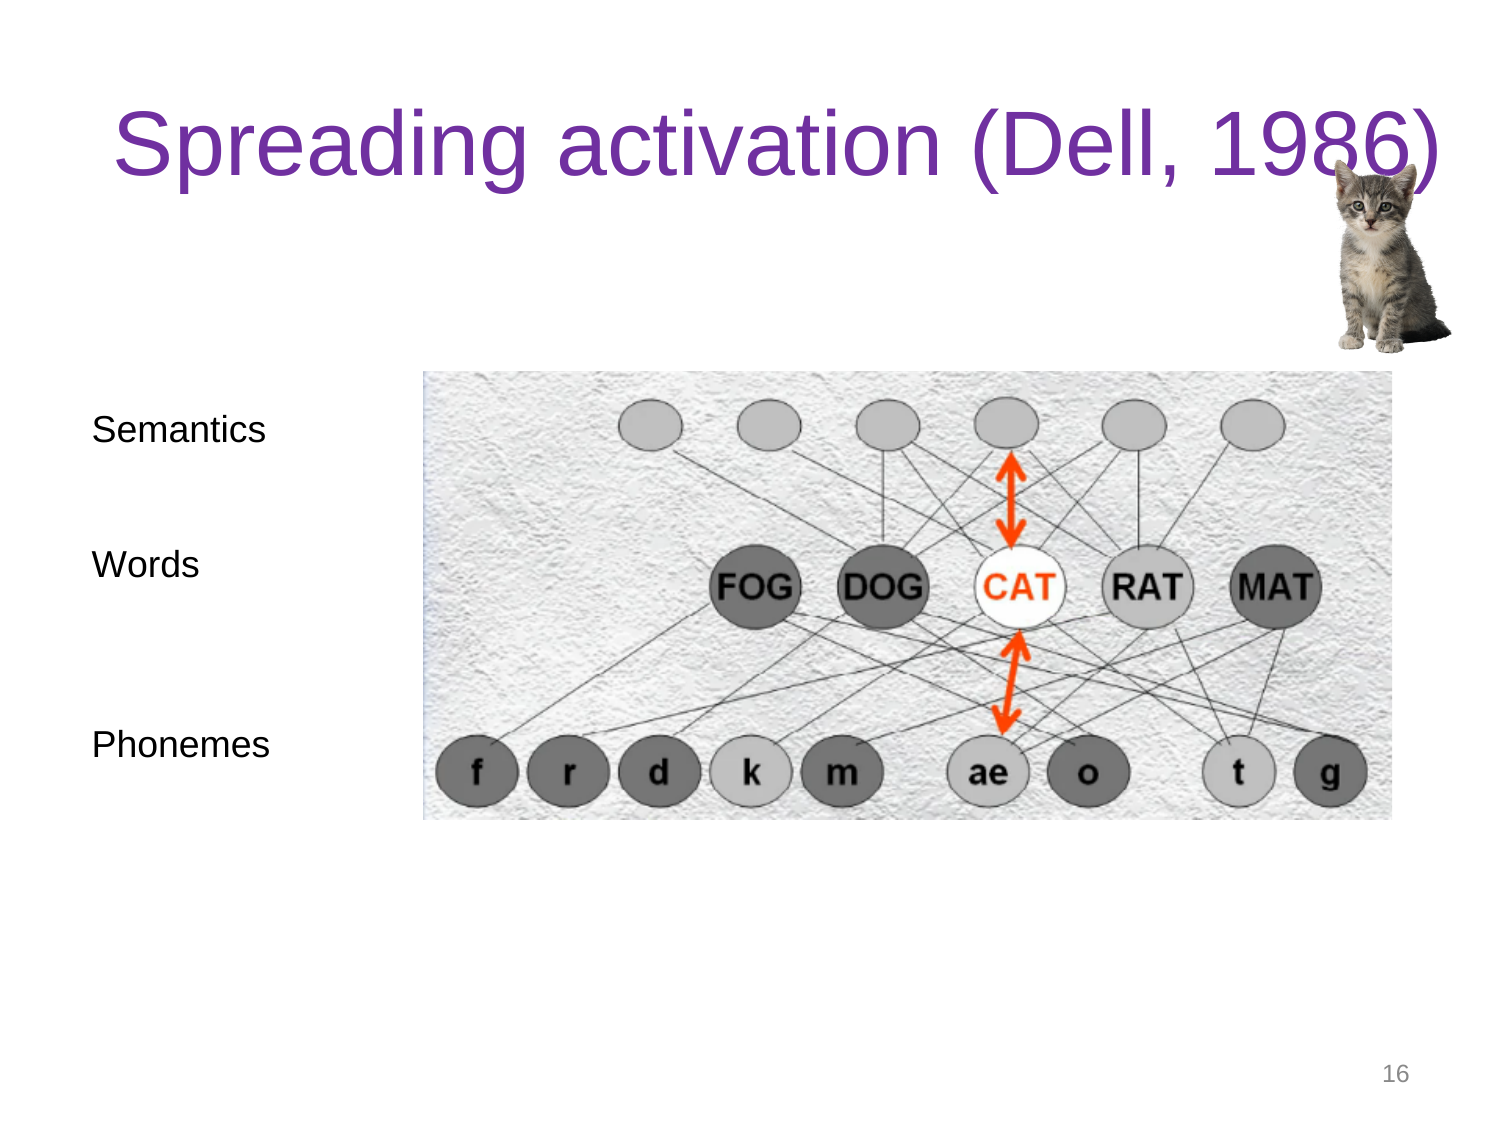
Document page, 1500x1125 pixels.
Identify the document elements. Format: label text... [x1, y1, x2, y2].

title Spreading activation (Dell, 1986) [75, 45, 1483, 233]
text_box <number> [1074, 1042, 1426, 1103]
picture [423, 371, 1393, 820]
picture [1332, 157, 1453, 354]
text_box Semantics Words Phonemes [76, 397, 361, 773]
